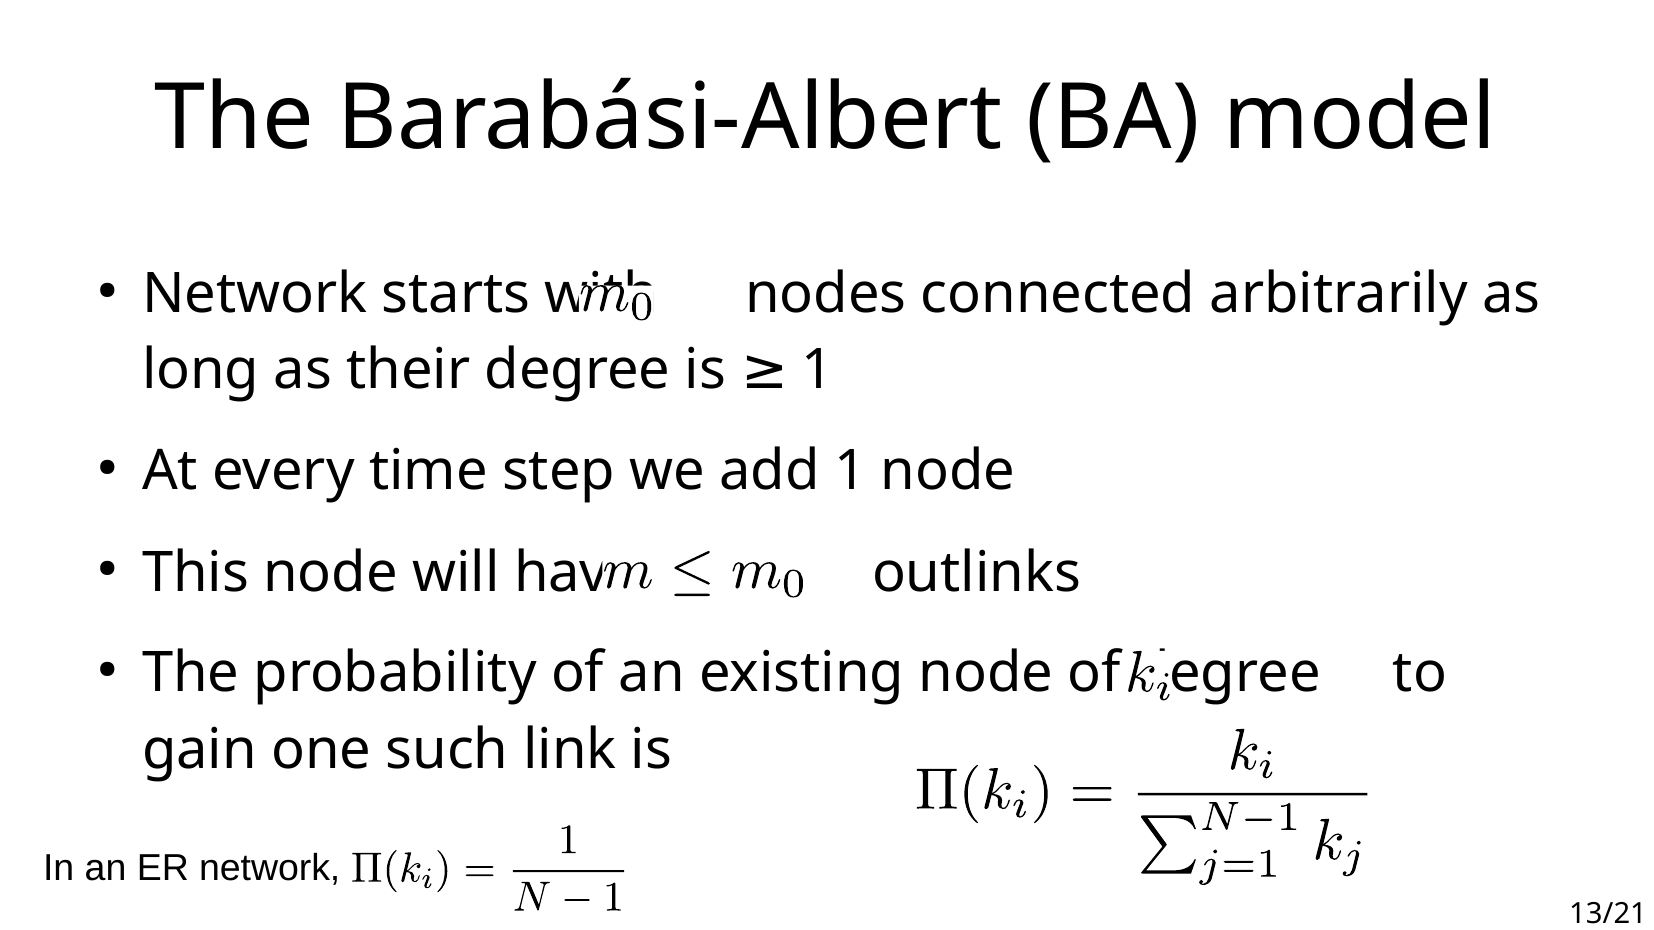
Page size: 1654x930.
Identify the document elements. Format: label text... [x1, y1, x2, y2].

title The Barabási-Albert (BA) model [82, 1, 1571, 225]
text_box In an ER network, [28, 839, 385, 897]
text_box [602, 550, 806, 598]
list Network starts with nodes connected arbitrarily as long as their degree is ≥ 1 At every time step we add 1 node This node will have outlinks The probability of an existing node of degree to gain one such link is [82, 252, 1571, 793]
text_box [915, 728, 1368, 886]
text_box [578, 285, 654, 321]
text_box [350, 825, 625, 915]
text_box [1125, 650, 1172, 701]
